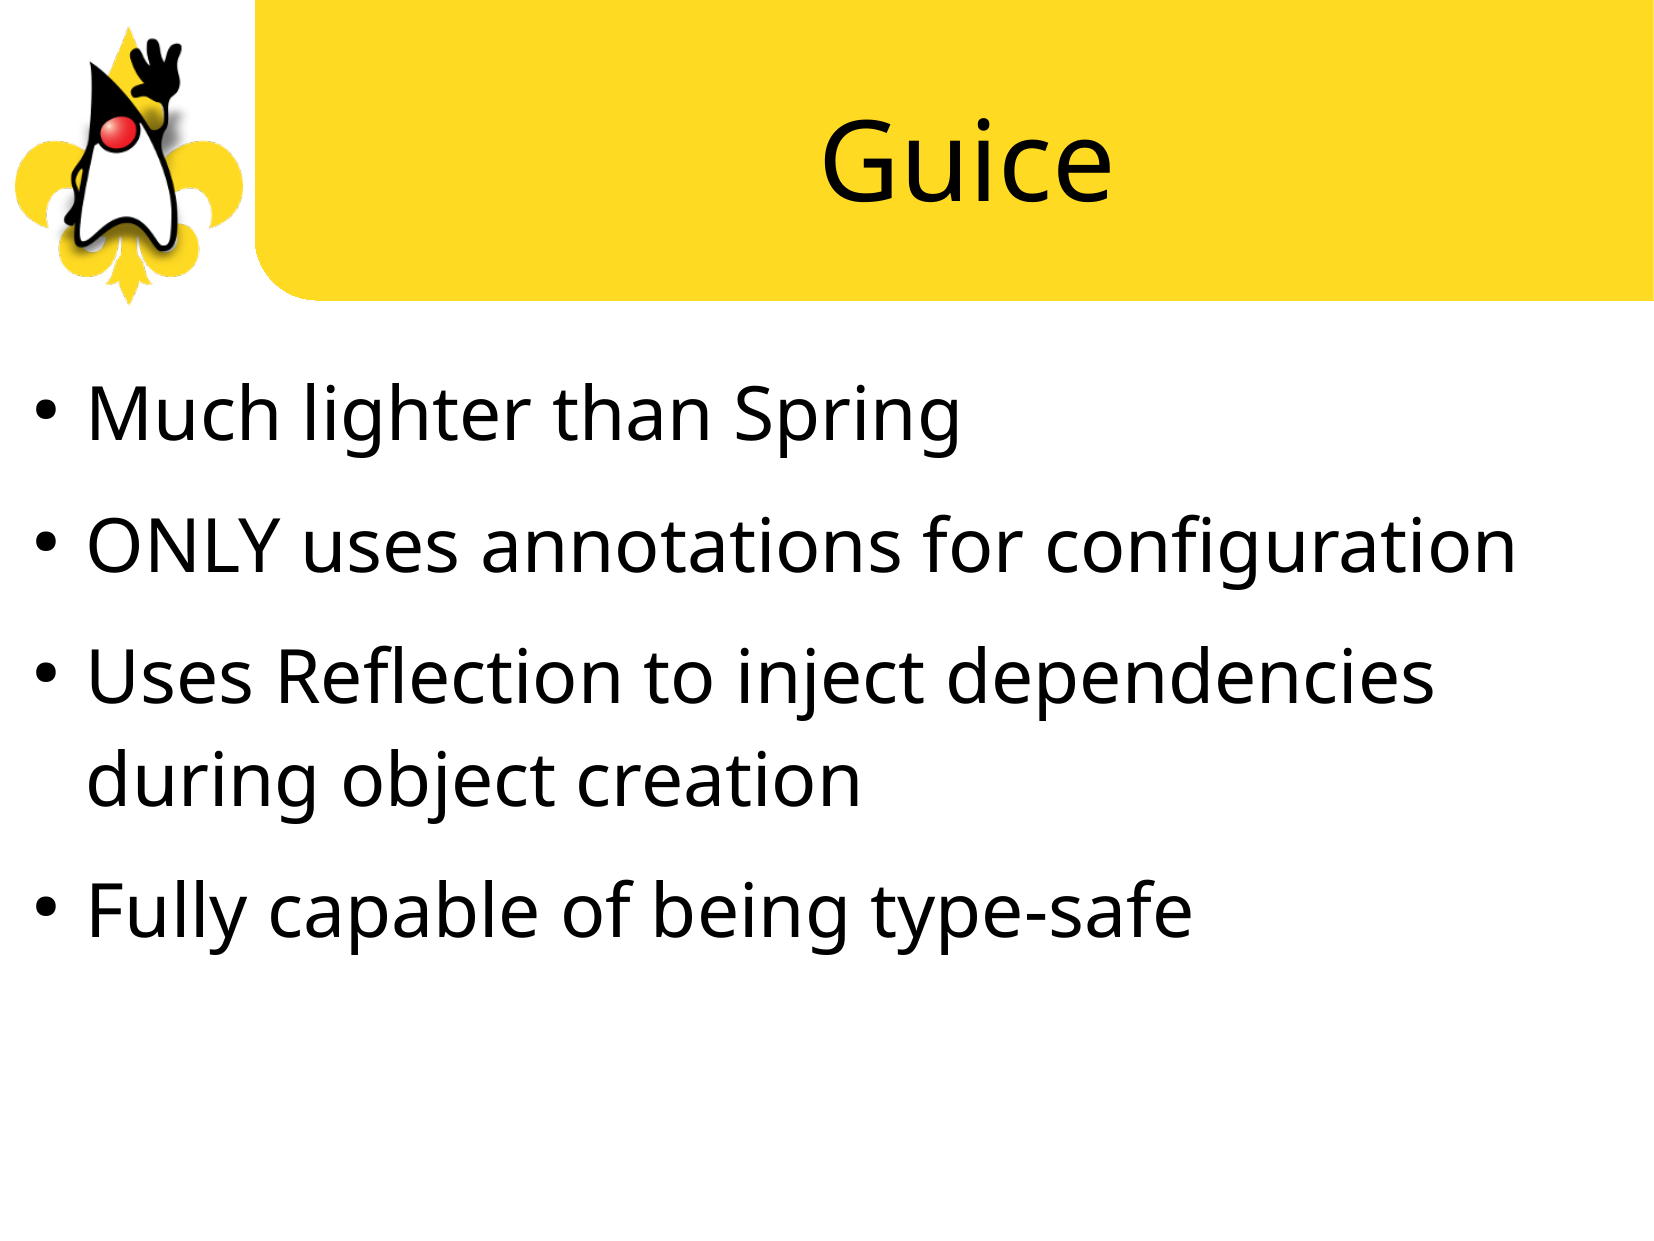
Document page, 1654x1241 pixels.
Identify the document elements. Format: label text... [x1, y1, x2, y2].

list Much lighter than Spring ONLY uses annotations for configuration Uses Reflection to inject dependencies during object creation Fully capable of being type-safe [15, 360, 1636, 1201]
picture [15, 26, 243, 306]
title Guice [300, 15, 1636, 301]
